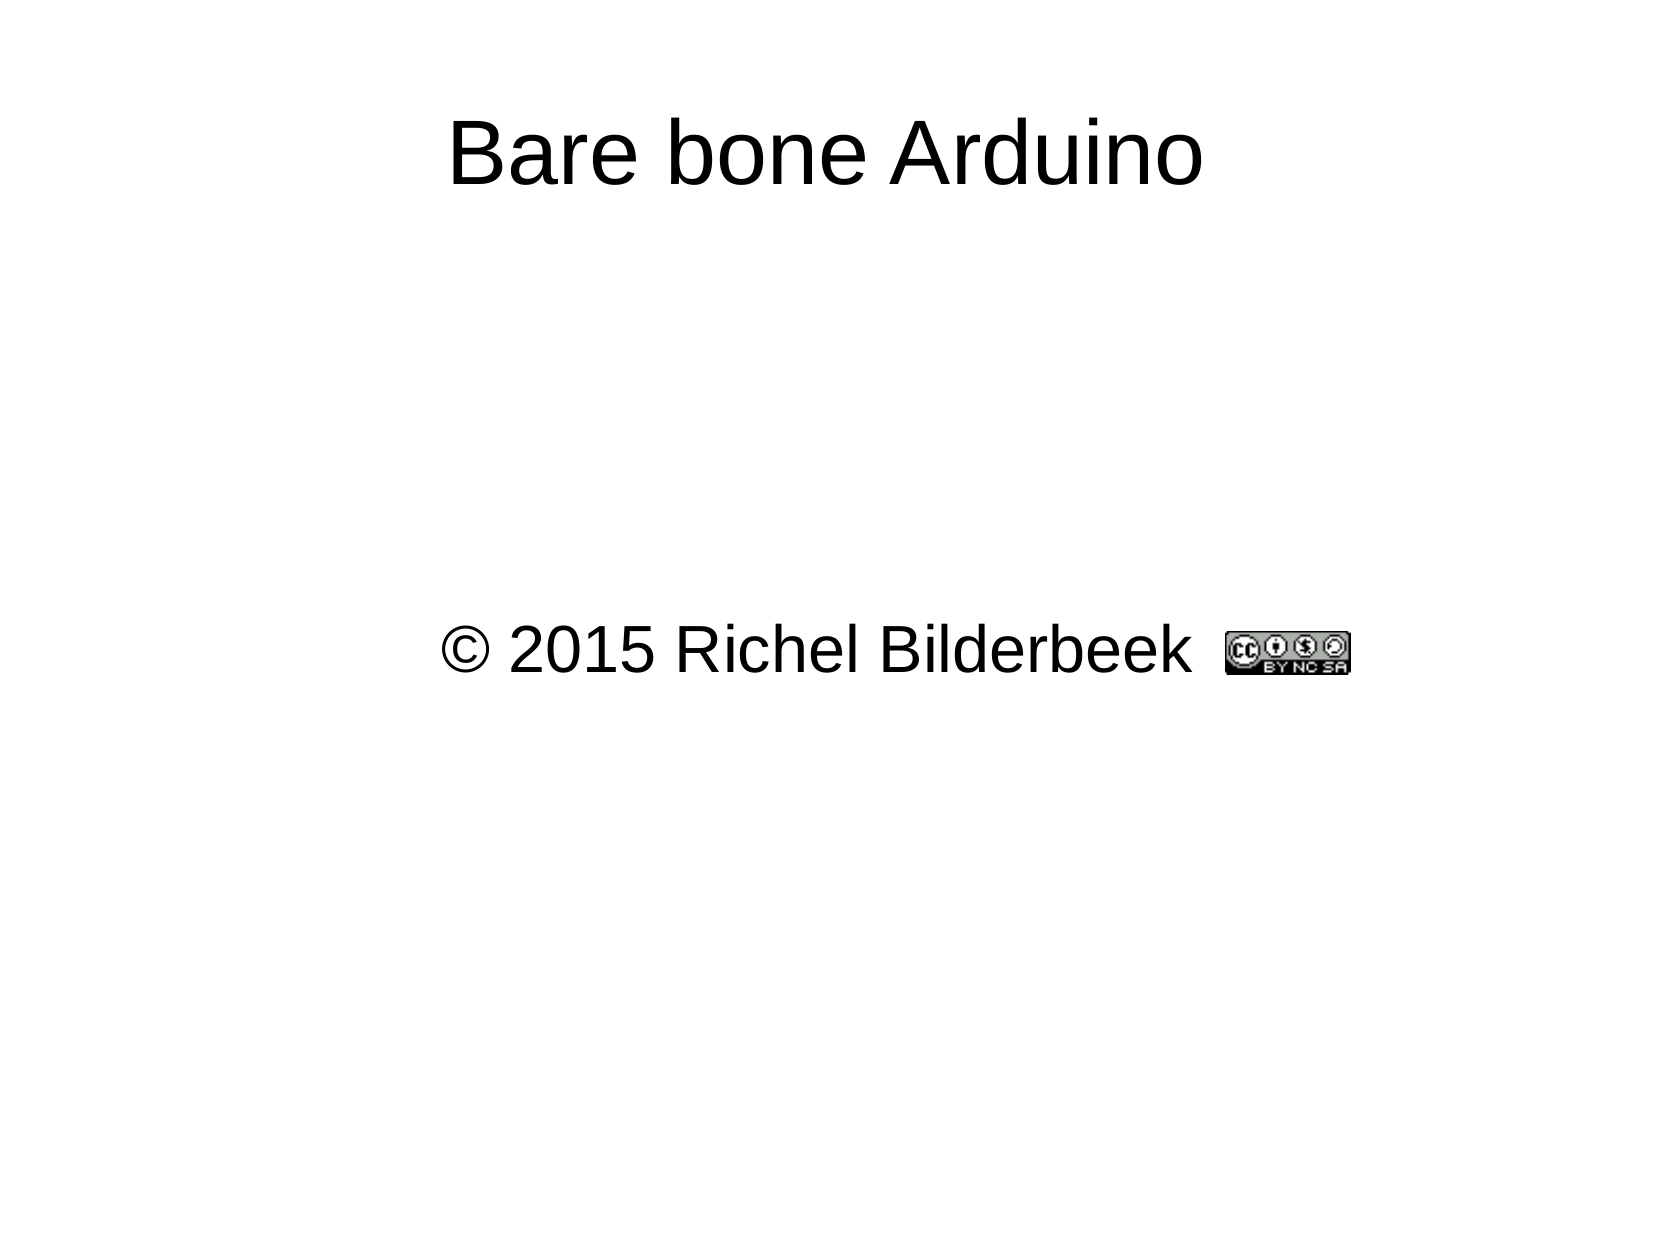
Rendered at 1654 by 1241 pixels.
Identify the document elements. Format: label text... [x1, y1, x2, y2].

subtitle © 2015 Richel Bilderbeek [82, 290, 1571, 1010]
picture [1225, 631, 1351, 676]
title Bare bone Arduino [82, 49, 1571, 257]
